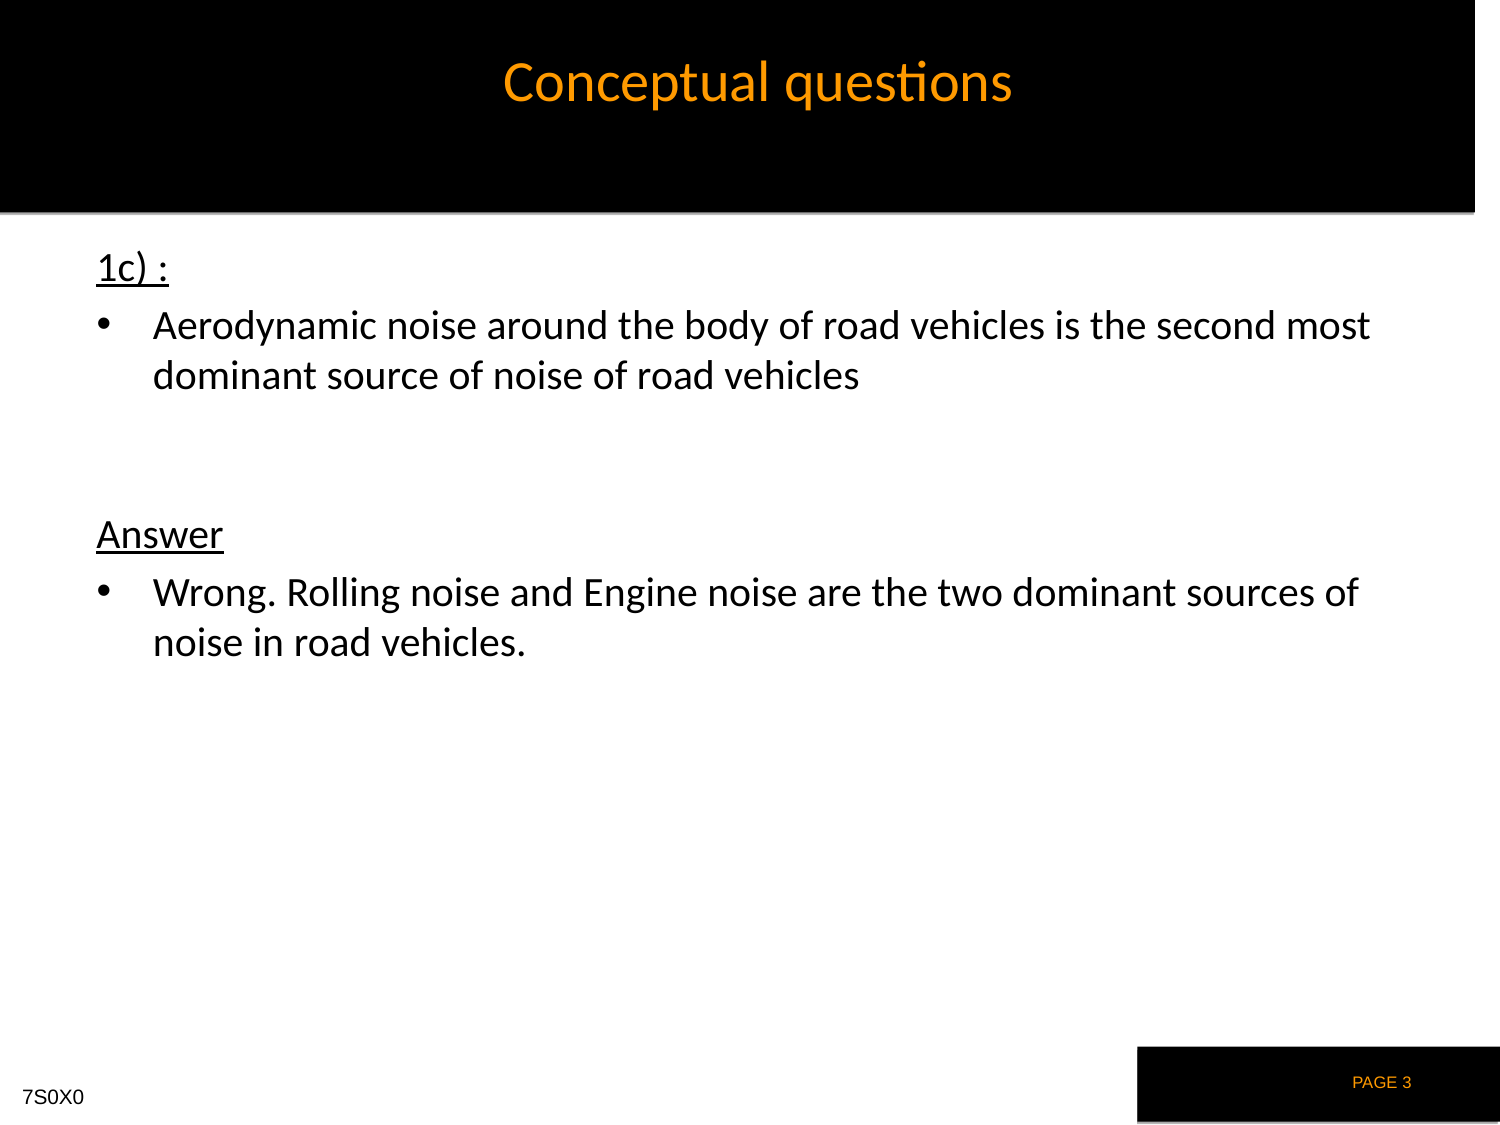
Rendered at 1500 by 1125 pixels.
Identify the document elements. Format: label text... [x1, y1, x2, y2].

text_box PAGE 3 [1352, 1066, 1453, 1098]
title Conceptual questions [100, 35, 1417, 187]
text_box [0, 0, 1475, 213]
text_box [1137, 1046, 1500, 1122]
list 1c) : Aerodynamic noise around the body of road vehicles is the second most dominant source of noise of road vehicles Answer Wrong. Rolling noise and Engine noise are the two dominant sources of noise in road vehicles. [81, 232, 1394, 882]
text_box 7S0X0 [22, 1080, 613, 1112]
